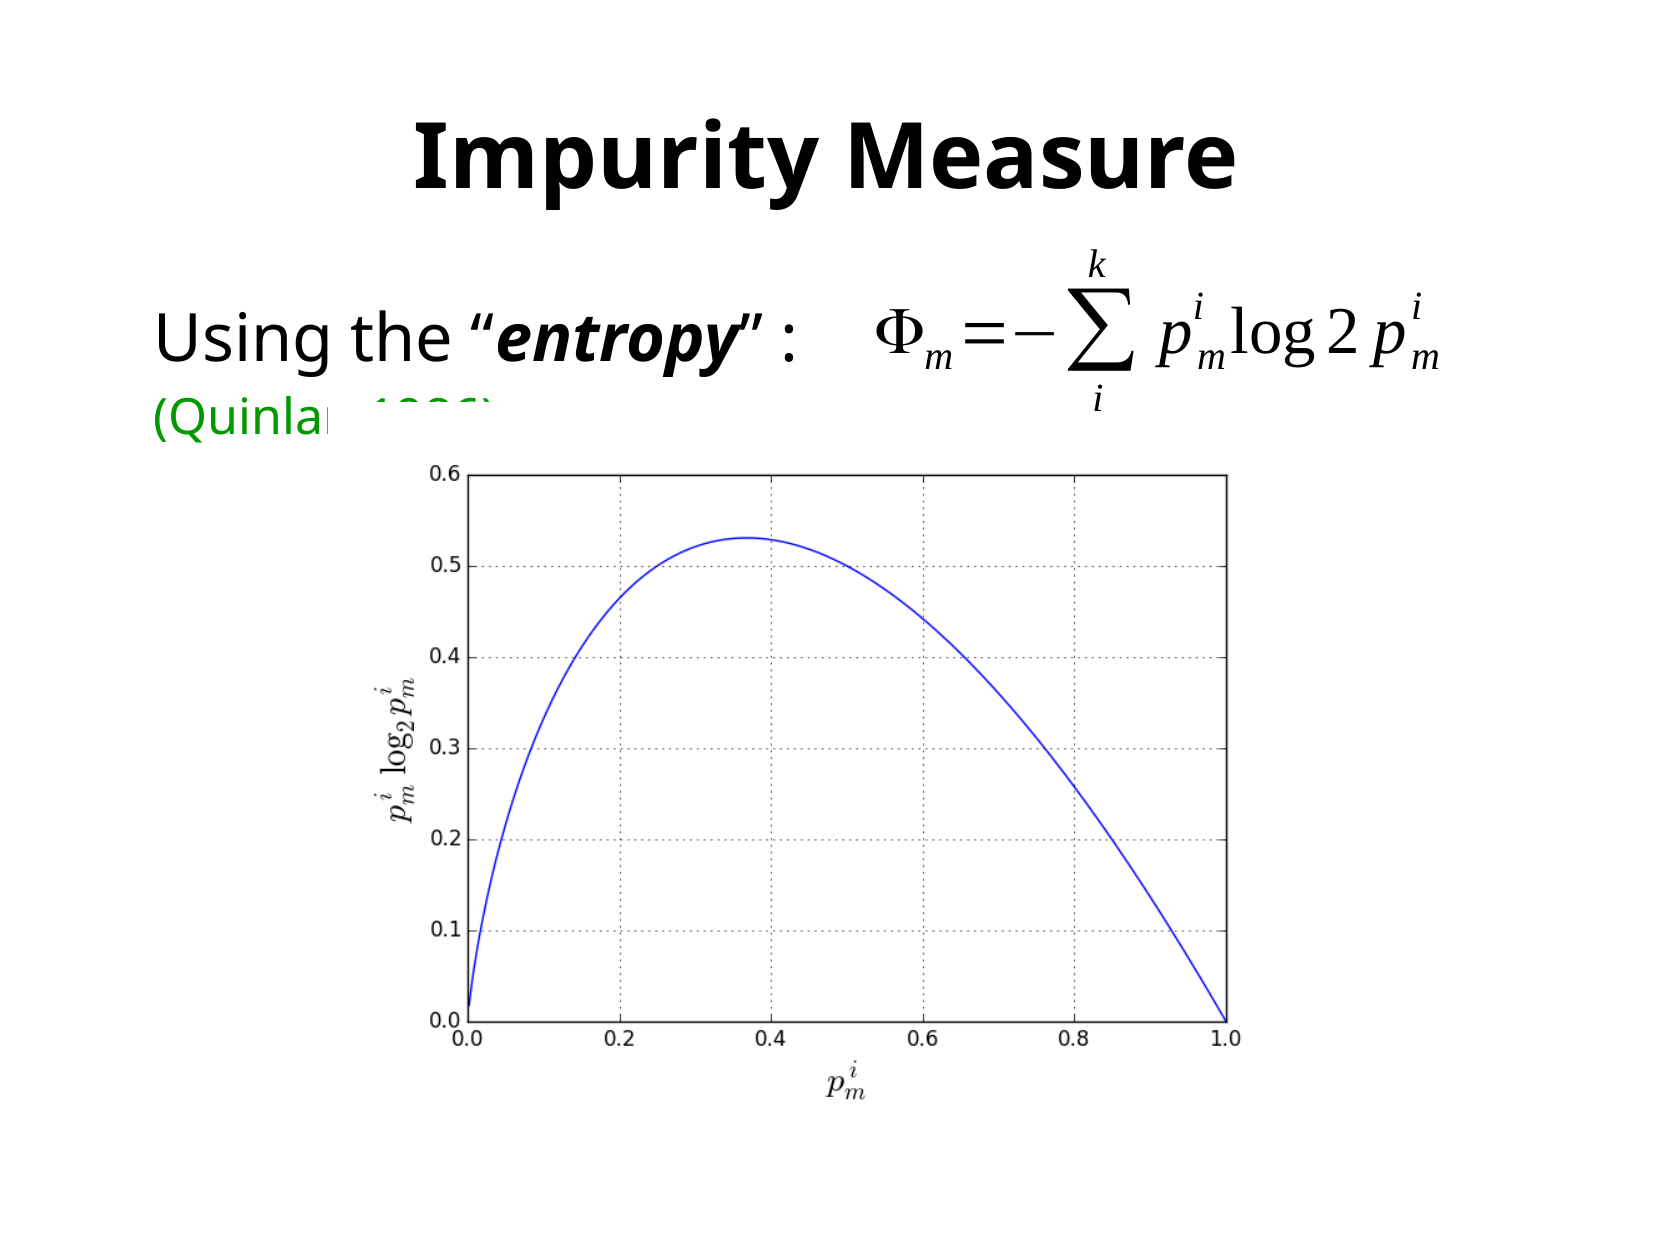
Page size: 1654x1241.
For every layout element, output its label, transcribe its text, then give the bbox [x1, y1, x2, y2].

chart [857, 240, 1456, 421]
list Using the “entropy” : (Quinlan 1986) [82, 290, 857, 1111]
list Using the “entropy” : (Quinlan 1986) [1326, 290, 1571, 1111]
picture [328, 402, 1326, 1131]
title Impurity Measure [82, 49, 1571, 257]
